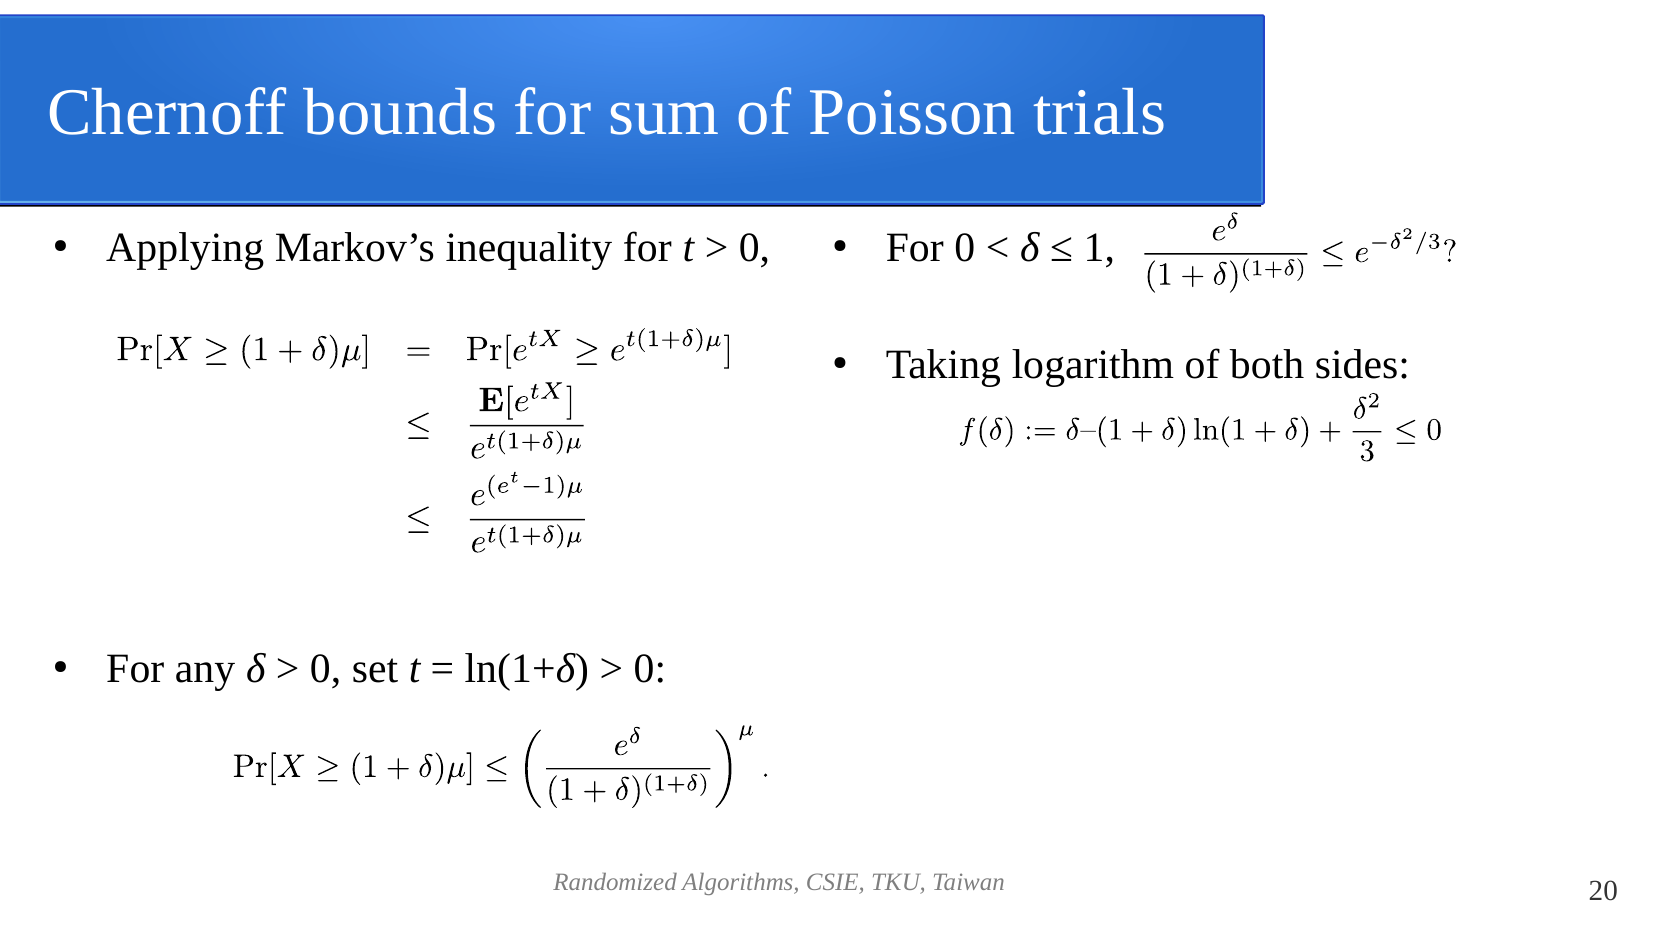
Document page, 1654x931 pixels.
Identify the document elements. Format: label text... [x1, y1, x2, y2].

list For 0 < δ ≤ 1, Taking logarithm of both sides: [814, 224, 1607, 863]
title Chernoff bounds for sum of Poisson trials [47, 35, 1199, 189]
picture [956, 391, 1442, 463]
picture [1143, 211, 1457, 294]
picture [232, 725, 768, 808]
list Applying Markov’s inequality for t > 0, For any δ > 0, set t = ln(1+δ) > 0: [35, 224, 827, 875]
picture [116, 328, 729, 553]
